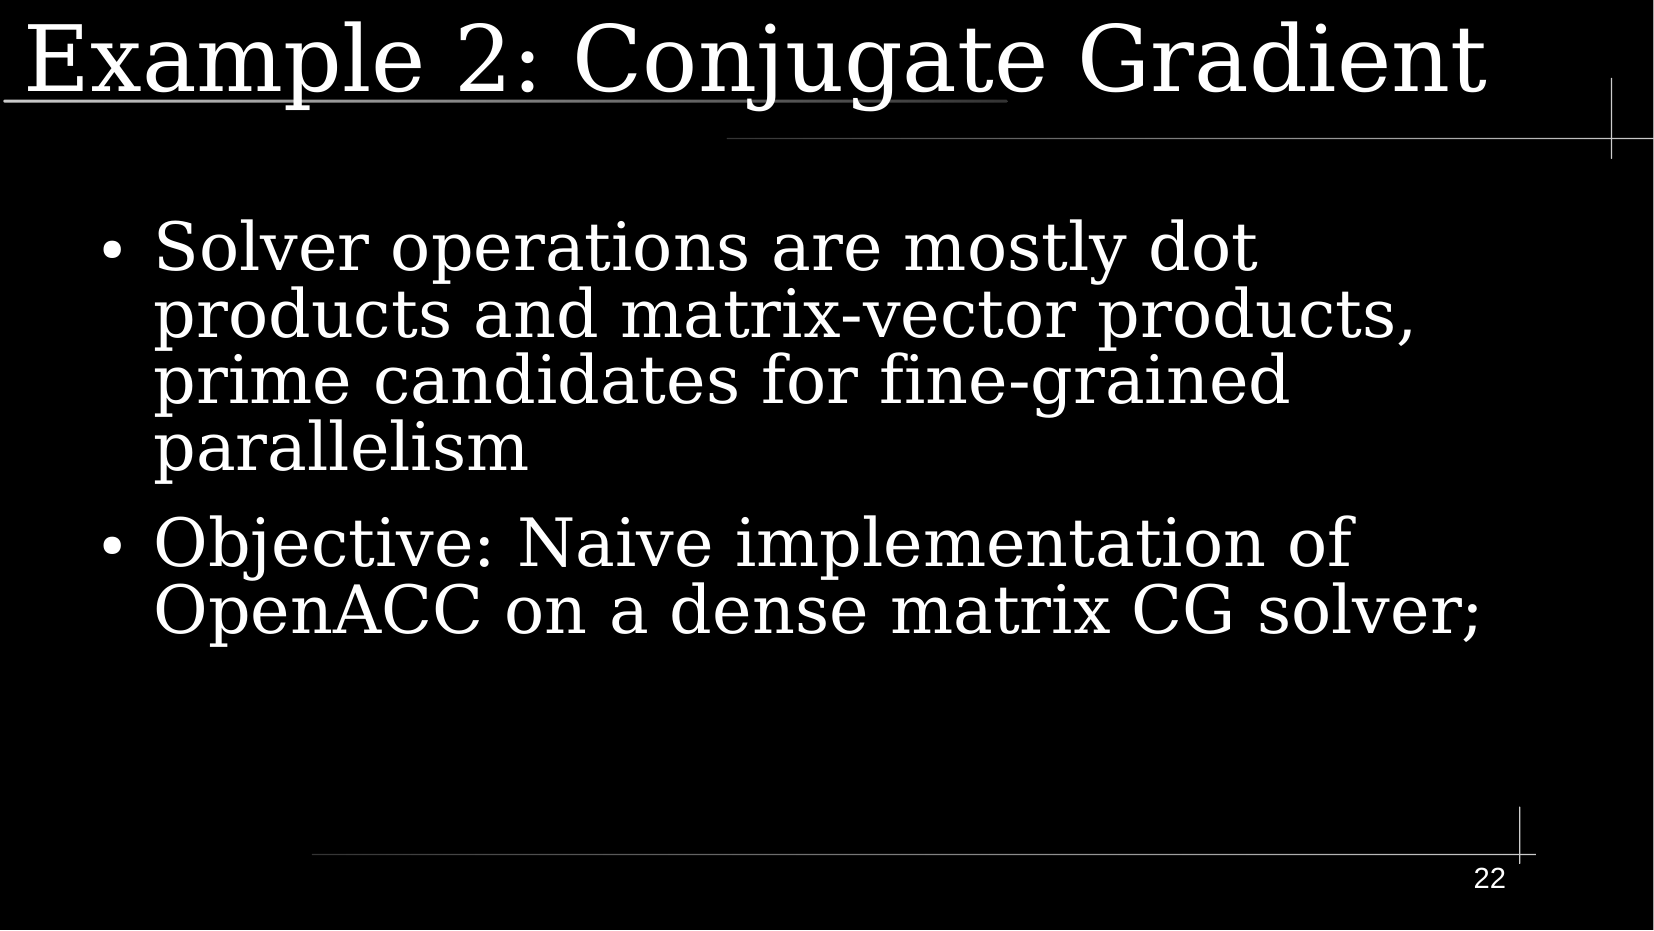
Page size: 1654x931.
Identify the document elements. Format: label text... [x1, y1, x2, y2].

title Example 2: Conjugate Gradient [23, 11, 1589, 119]
list Solver operations are mostly dot products and matrix-vector products, prime candidates for fine-grained parallelism Objective: Naive implementation of OpenACC on a dense matrix CG solver; [82, 217, 1571, 758]
